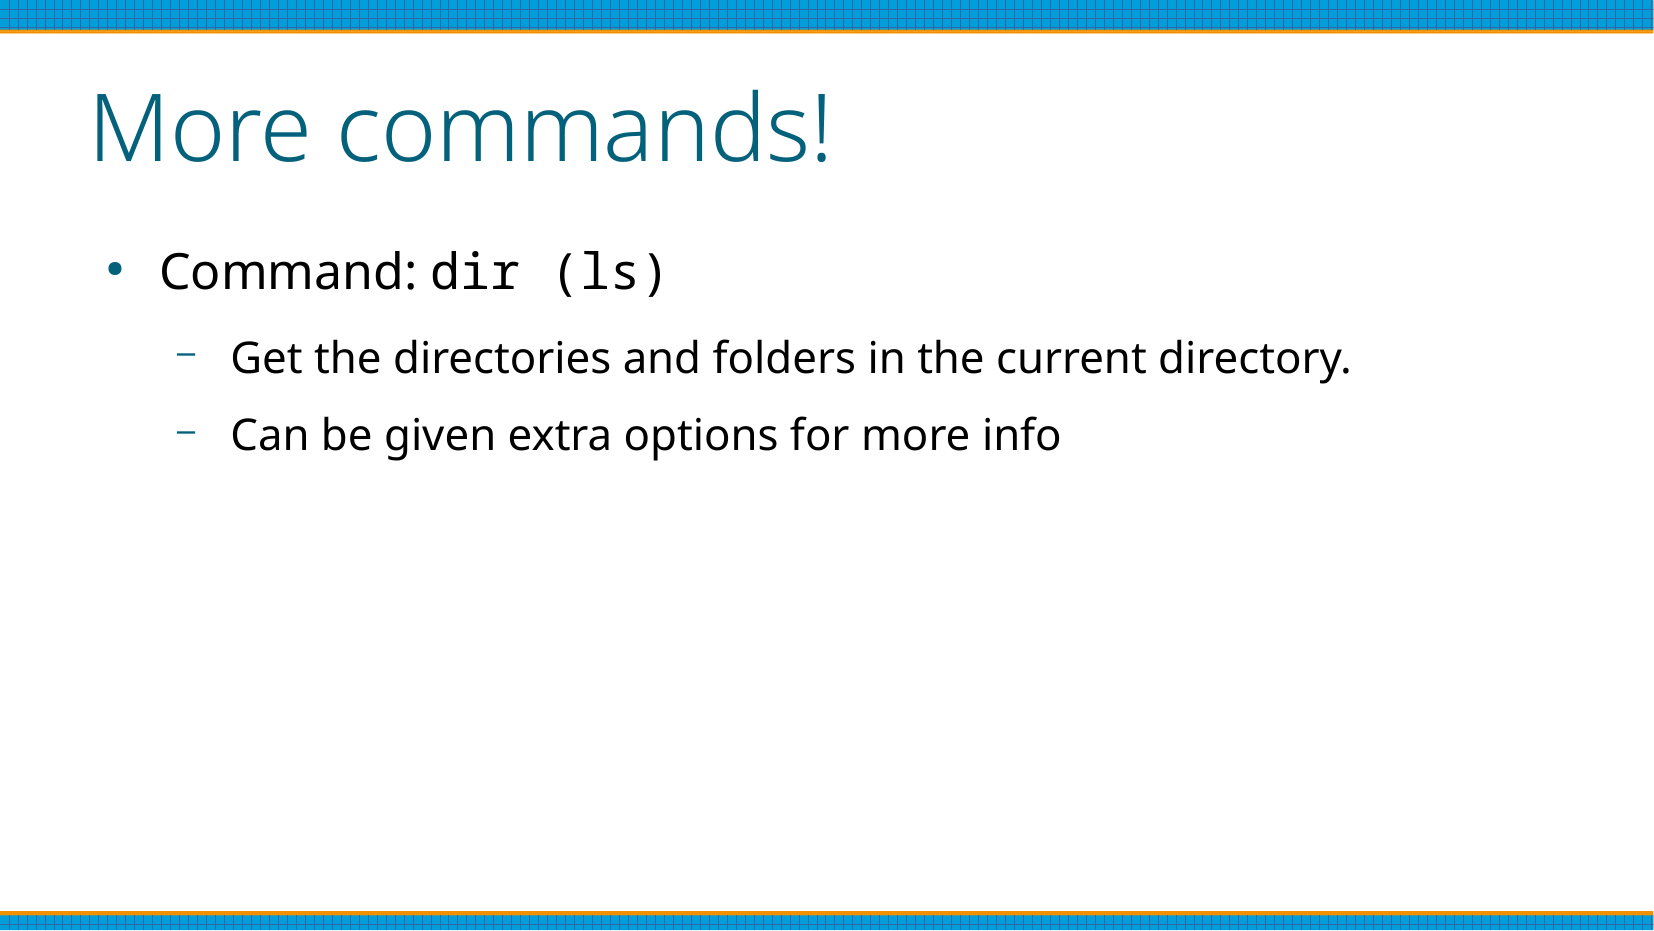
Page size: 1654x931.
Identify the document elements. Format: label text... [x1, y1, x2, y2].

list Command: dir (ls) Get the directories and folders in the current directory. Can be given extra options for more info [88, 236, 1565, 901]
title More commands! [88, 44, 1565, 207]
